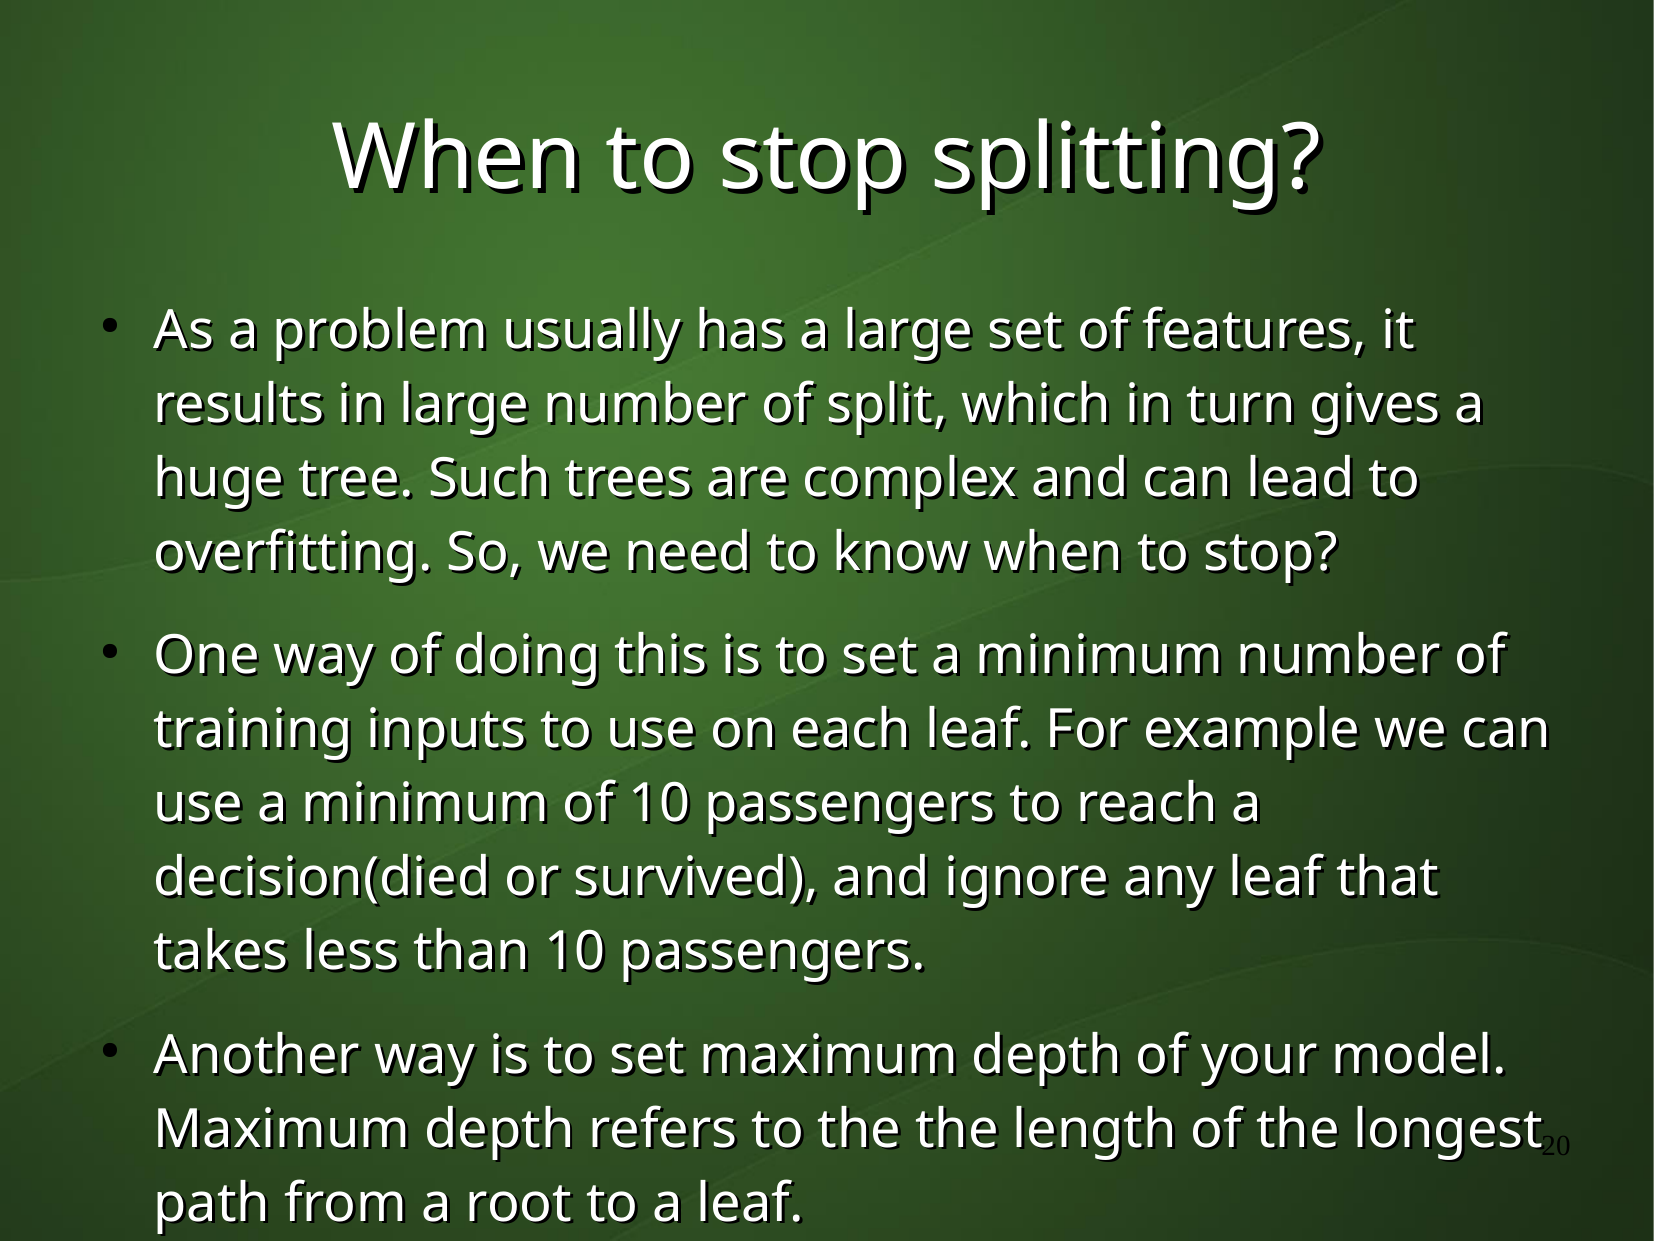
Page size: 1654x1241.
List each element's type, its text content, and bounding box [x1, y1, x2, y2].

picture [0, 0, 1654, 1241]
title When to stop splitting? [82, 49, 1571, 257]
list As a problem usually has a large set of features, it results in large number of split, which in turn gives a huge tree. Such trees are complex and can lead to overfitting. So, we need to know when to stop? One way of doing this is to set a minimum number of training inputs to use on each leaf. For example we can use a minimum of 10 passengers to reach a decision(died or survived), and ignore any leaf that takes less than 10 passengers. Another way is to set maximum depth of your model. Maximum depth refers to the the length of the longest path from a root to a leaf. [82, 290, 1571, 1106]
